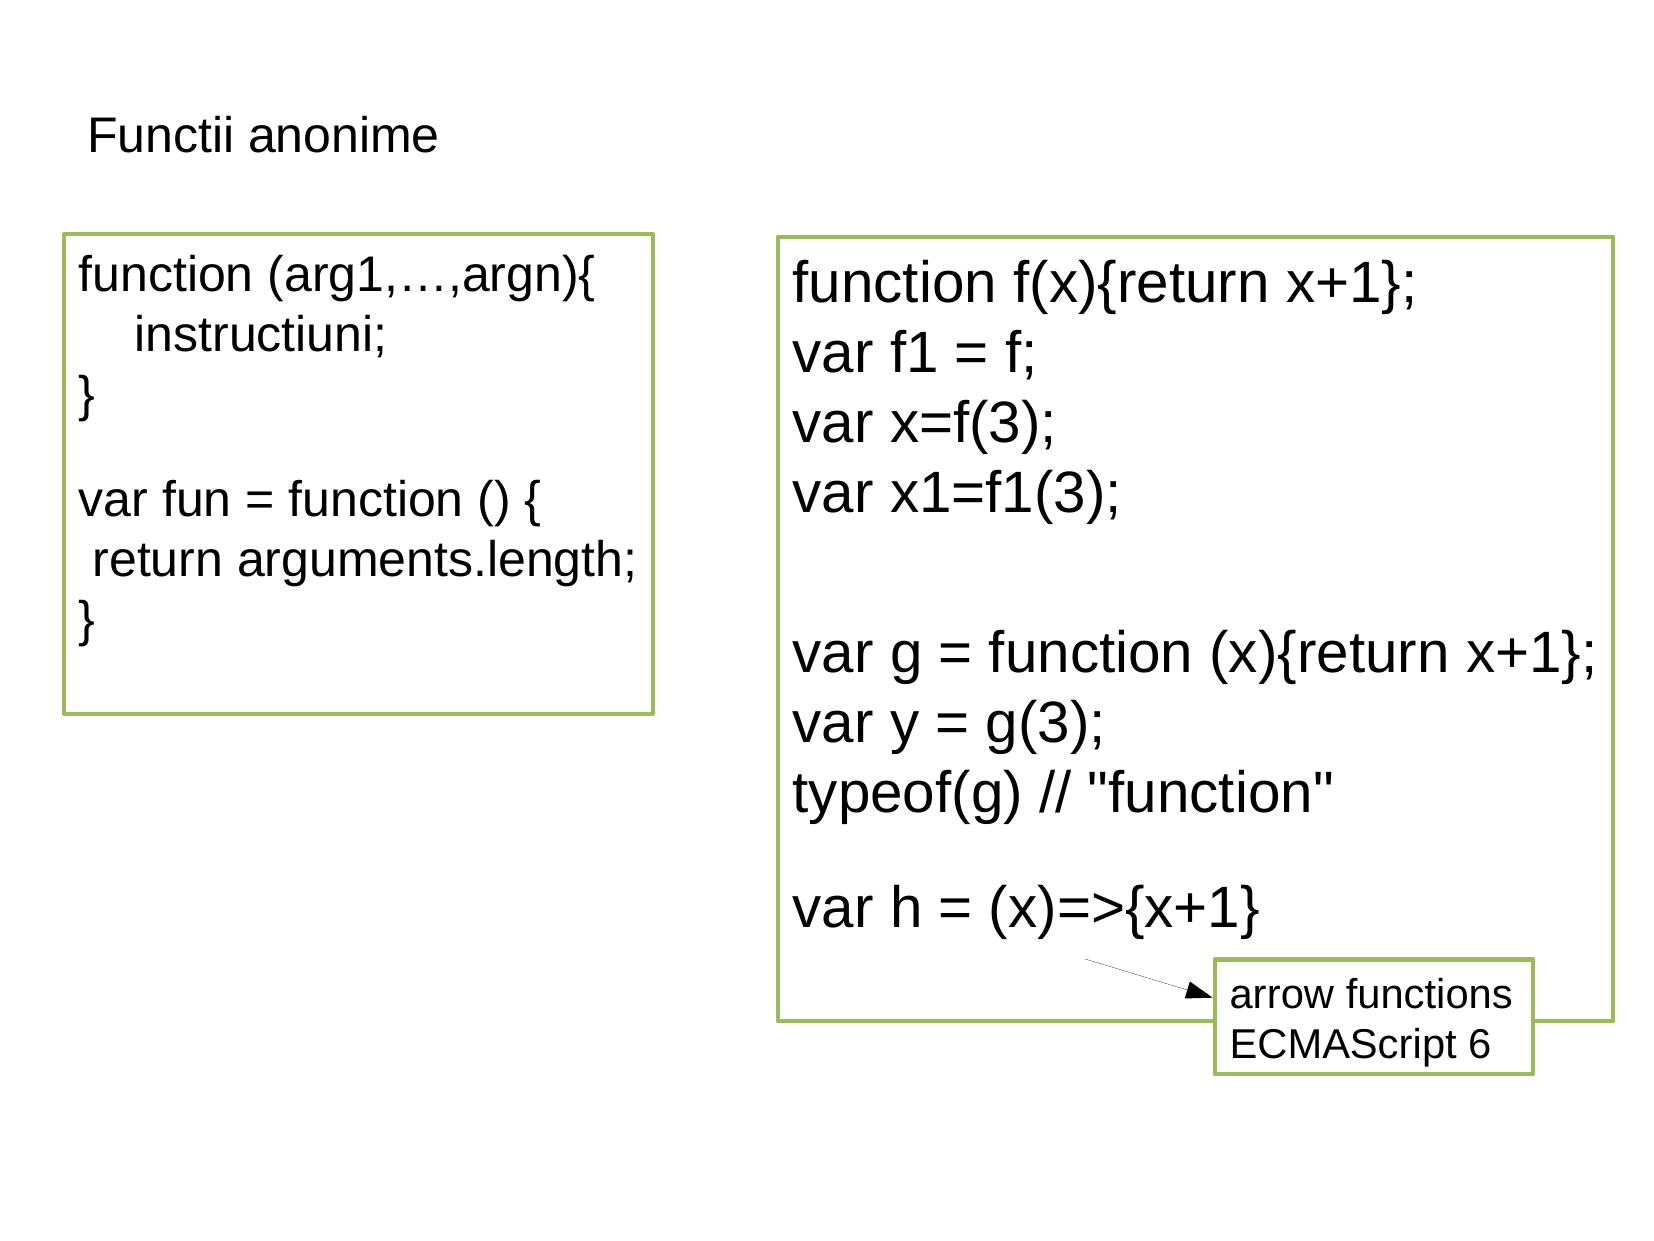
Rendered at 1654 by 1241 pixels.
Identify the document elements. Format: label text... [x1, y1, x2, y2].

text_box arrow functions ECMAScript 6 [1214, 959, 1534, 1075]
text_box function f(x){return x+1}; var f1 = f; var x=f(3); var x1=f1(3); var g = function (x){return x+1}; var y = g(3); typeof(g) // "function" var h = (x)=>{x+1} [777, 236, 1614, 1022]
text_box function (arg1,…,argn){ instructiuni; } var fun = function () { return arguments.length; } [64, 234, 653, 714]
text_box Functii anonime [72, 95, 455, 171]
